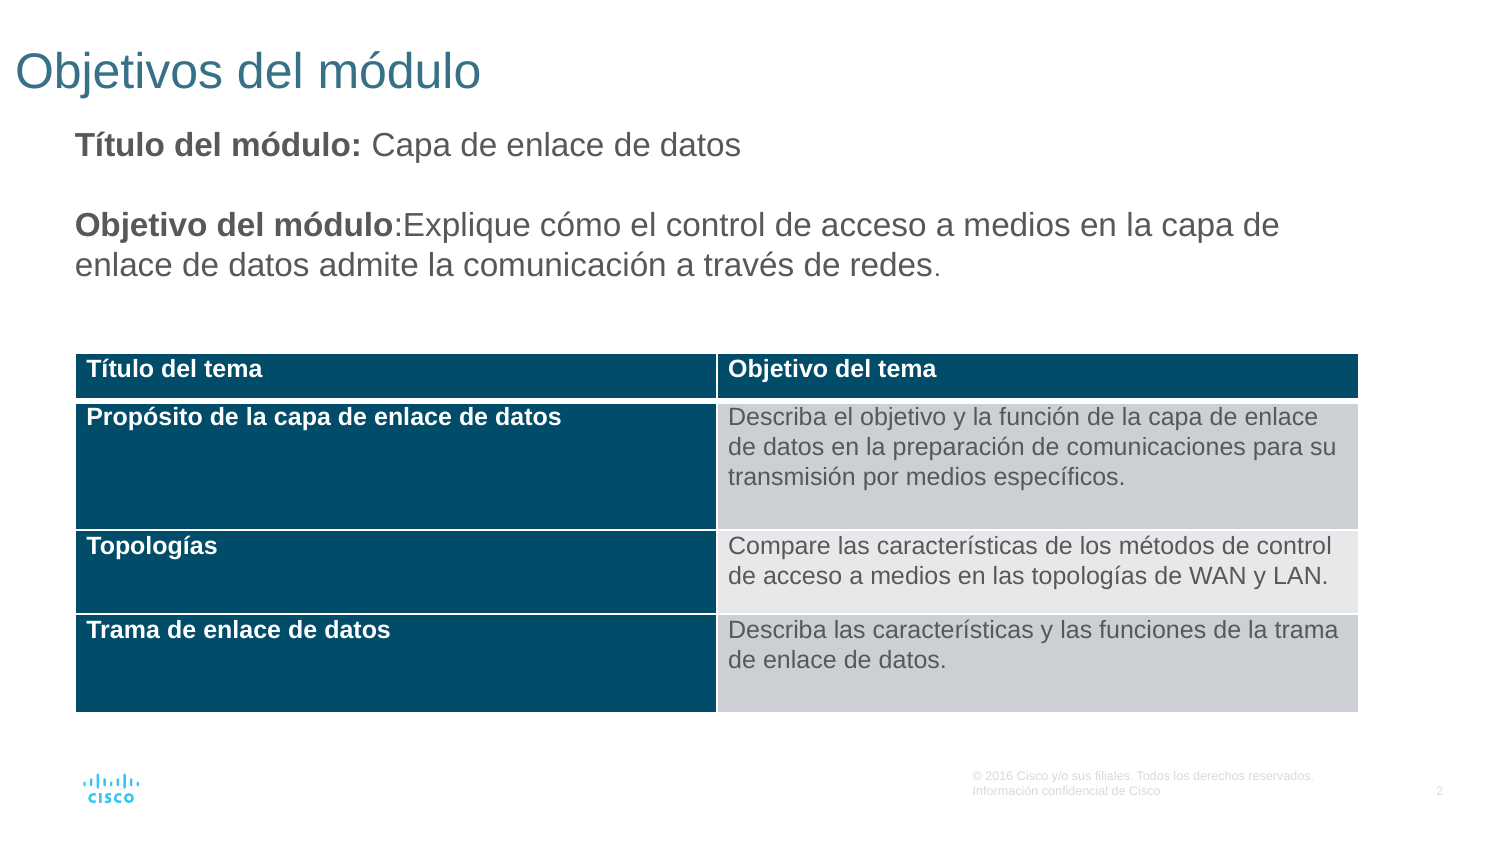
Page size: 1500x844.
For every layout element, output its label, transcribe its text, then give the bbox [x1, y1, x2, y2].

text_box Título del módulo: Capa de enlace de datos Objetivo del módulo:Explique cómo el control de acceso a medios en la capa de enlace de datos admite la comunicación a través de redes. [59, 115, 1375, 336]
table_header Título del tema [76, 354, 716, 398]
table_cell Describa el objetivo y la función de la capa de enlace de datos en la preparación de comunicaciones para su transmisión por medios específicos. [718, 404, 1358, 529]
table_cell Topologías [76, 531, 716, 613]
table_cell Trama de enlace de datos [76, 615, 716, 712]
table_header Objetivo del tema [718, 354, 1358, 398]
table_cell Compare las características de los métodos de control de acceso a medios en las topologías de WAN y LAN. [718, 531, 1358, 613]
table_cell Describa las características y las funciones de la trama de enlace de datos. [718, 615, 1358, 712]
table_cell Propósito de la capa de enlace de datos [76, 404, 716, 529]
title Objetivos del módulo [0, 6, 1500, 131]
